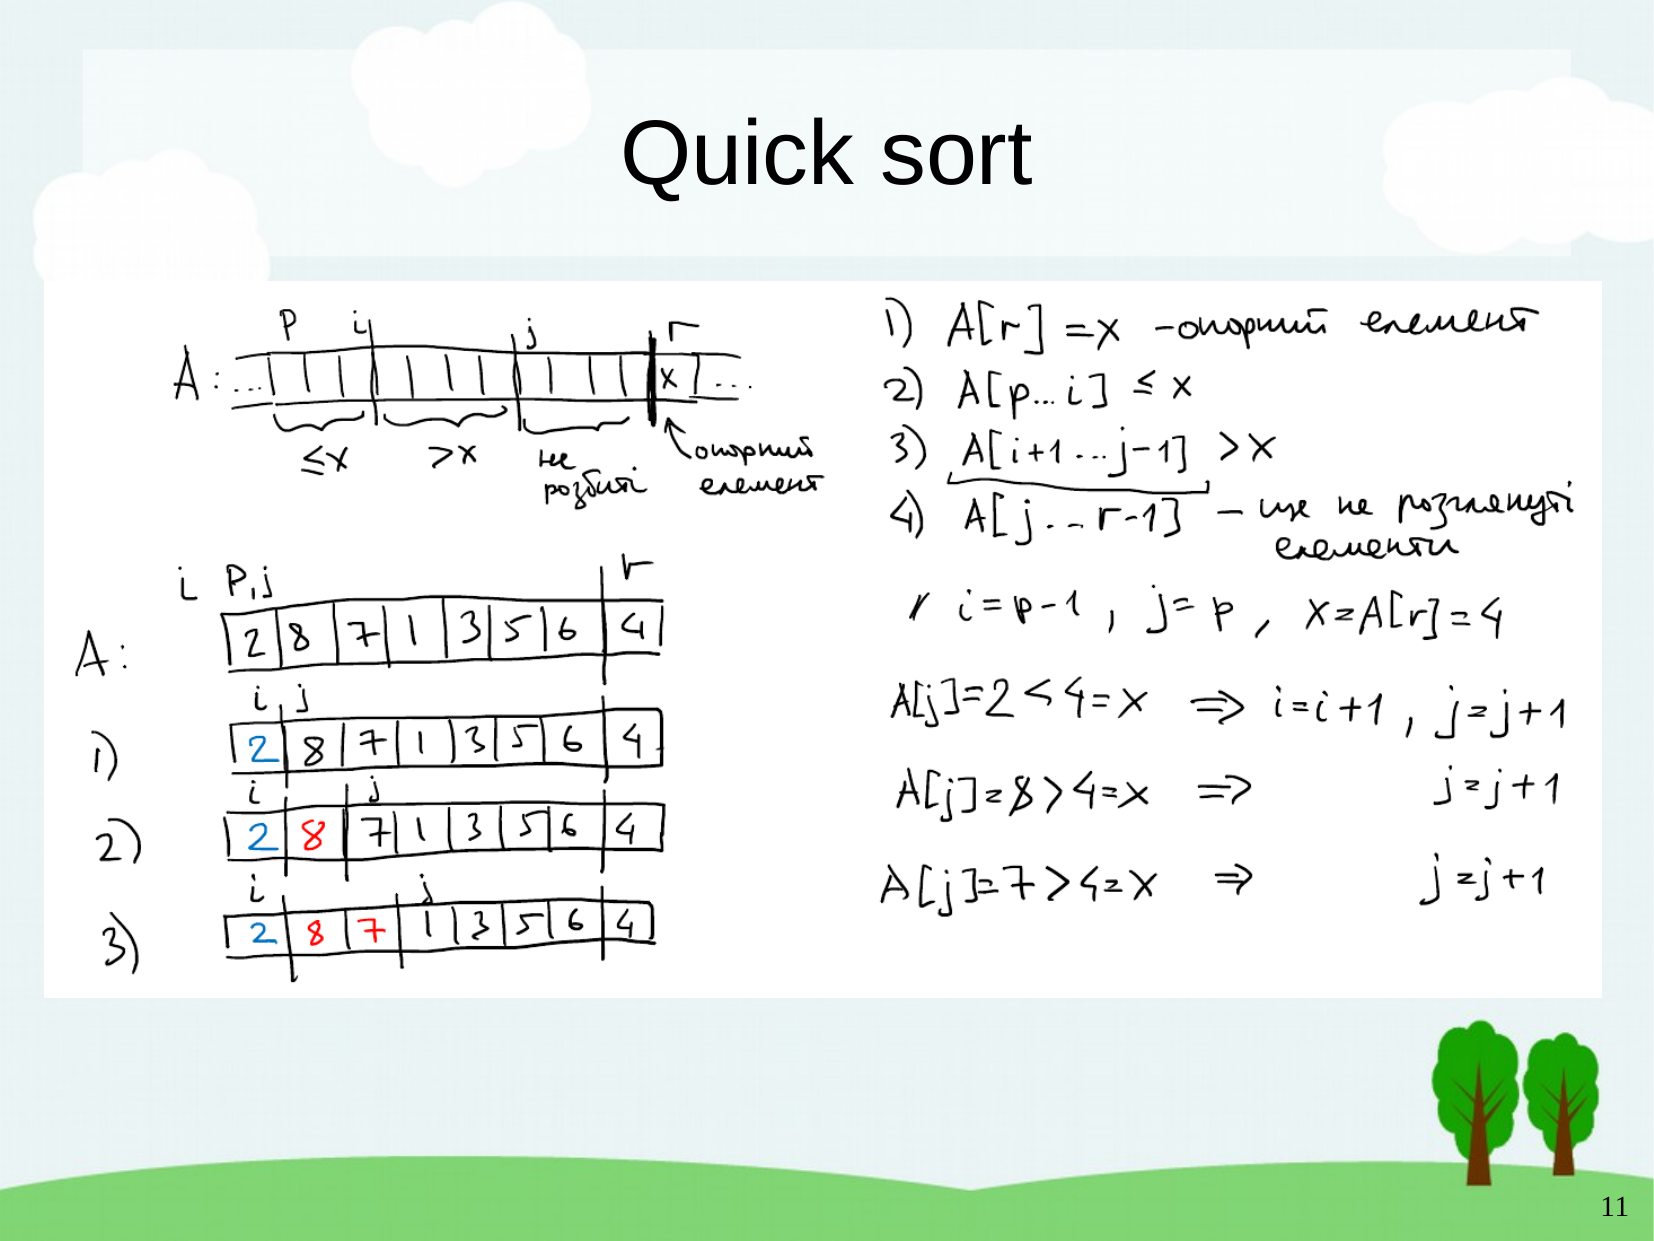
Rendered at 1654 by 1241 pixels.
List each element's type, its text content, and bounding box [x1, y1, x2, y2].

title Quick sort [82, 49, 1571, 257]
picture [0, 0, 1654, 1241]
